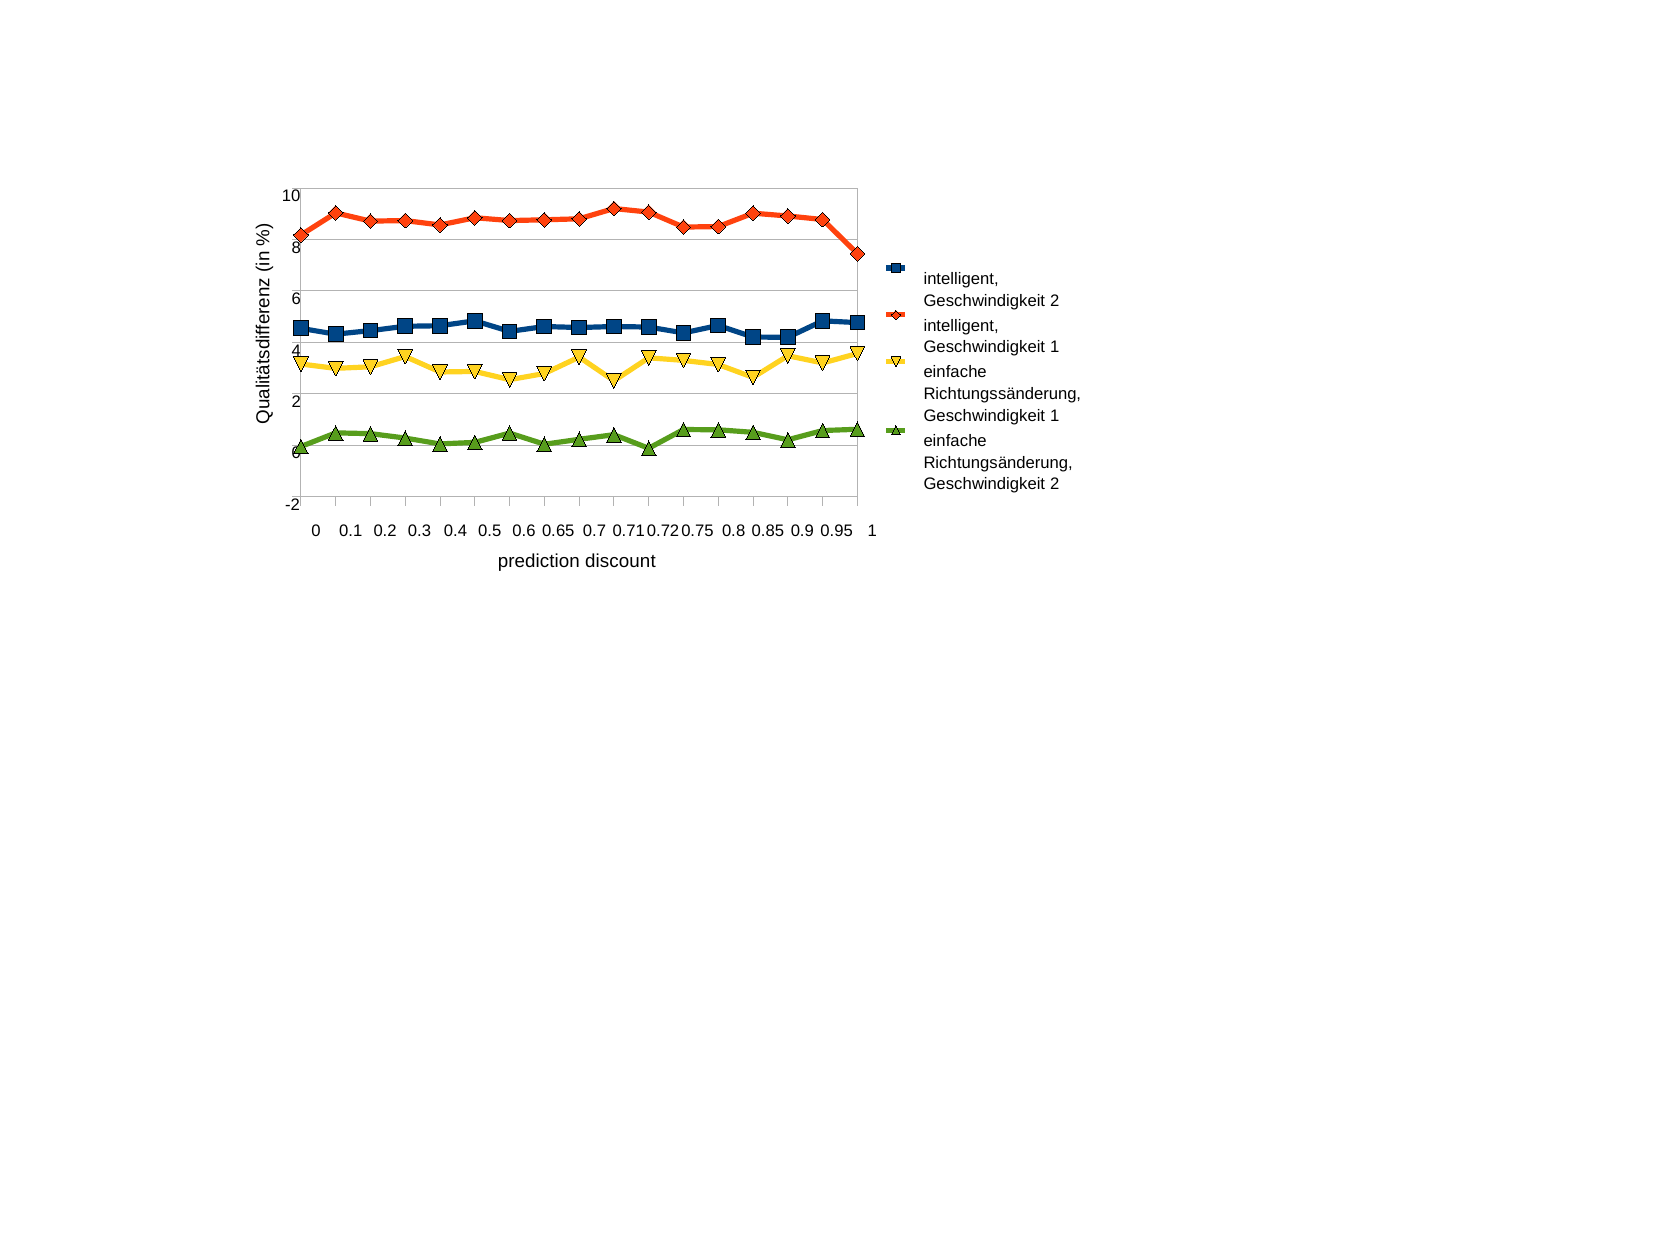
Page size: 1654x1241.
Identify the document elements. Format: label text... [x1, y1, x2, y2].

text_box Geschwindigkeit 1 [908, 330, 1075, 364]
text_box 0.7 [568, 514, 597, 543]
text_box 0.65 [527, 514, 568, 543]
text_box Geschwindigkeit 1 [908, 398, 1075, 433]
text_box Geschwindigkeit 2 [908, 283, 1075, 318]
text_box 0 [276, 436, 316, 470]
text_box 0.8 [707, 514, 736, 548]
text_box 0.4 [429, 514, 463, 548]
text_box [208, 169, 1106, 581]
text_box prediction discount [483, 543, 671, 579]
text_box 0.1 [324, 514, 358, 548]
text_box 0.72 [632, 514, 666, 543]
text_box 0.5 [463, 514, 497, 548]
text_box 6 [281, 281, 316, 316]
text_box Richtungssänderung, [908, 376, 1102, 411]
text_box 0.95 [805, 514, 852, 548]
text_box 2 [281, 384, 316, 419]
text_box 0.3 [393, 514, 429, 548]
text_box 0.9 [776, 514, 805, 548]
text_box einfache [908, 355, 1042, 376]
text_box 0.2 [358, 514, 393, 548]
text_box -2 [270, 487, 315, 522]
text_box einfache [908, 423, 1042, 445]
text_box intelligent, [908, 261, 1019, 283]
text_box Qualitätsdifferenz (in %) [244, 208, 281, 439]
text_box Richtungsänderung, [908, 445, 1093, 480]
text_box Geschwindigkeit 2 [908, 467, 1075, 501]
text_box 0.75 [666, 514, 707, 548]
text_box 10 [267, 179, 316, 213]
text_box 1 [852, 514, 892, 548]
text_box intelligent, [908, 308, 1019, 330]
text_box 0.85 [736, 514, 776, 548]
text_box 0.6 [497, 514, 527, 543]
text_box 0.71 [597, 514, 632, 543]
text_box 4 [281, 333, 316, 367]
text_box 0 [296, 514, 324, 548]
text_box 8 [281, 230, 316, 265]
